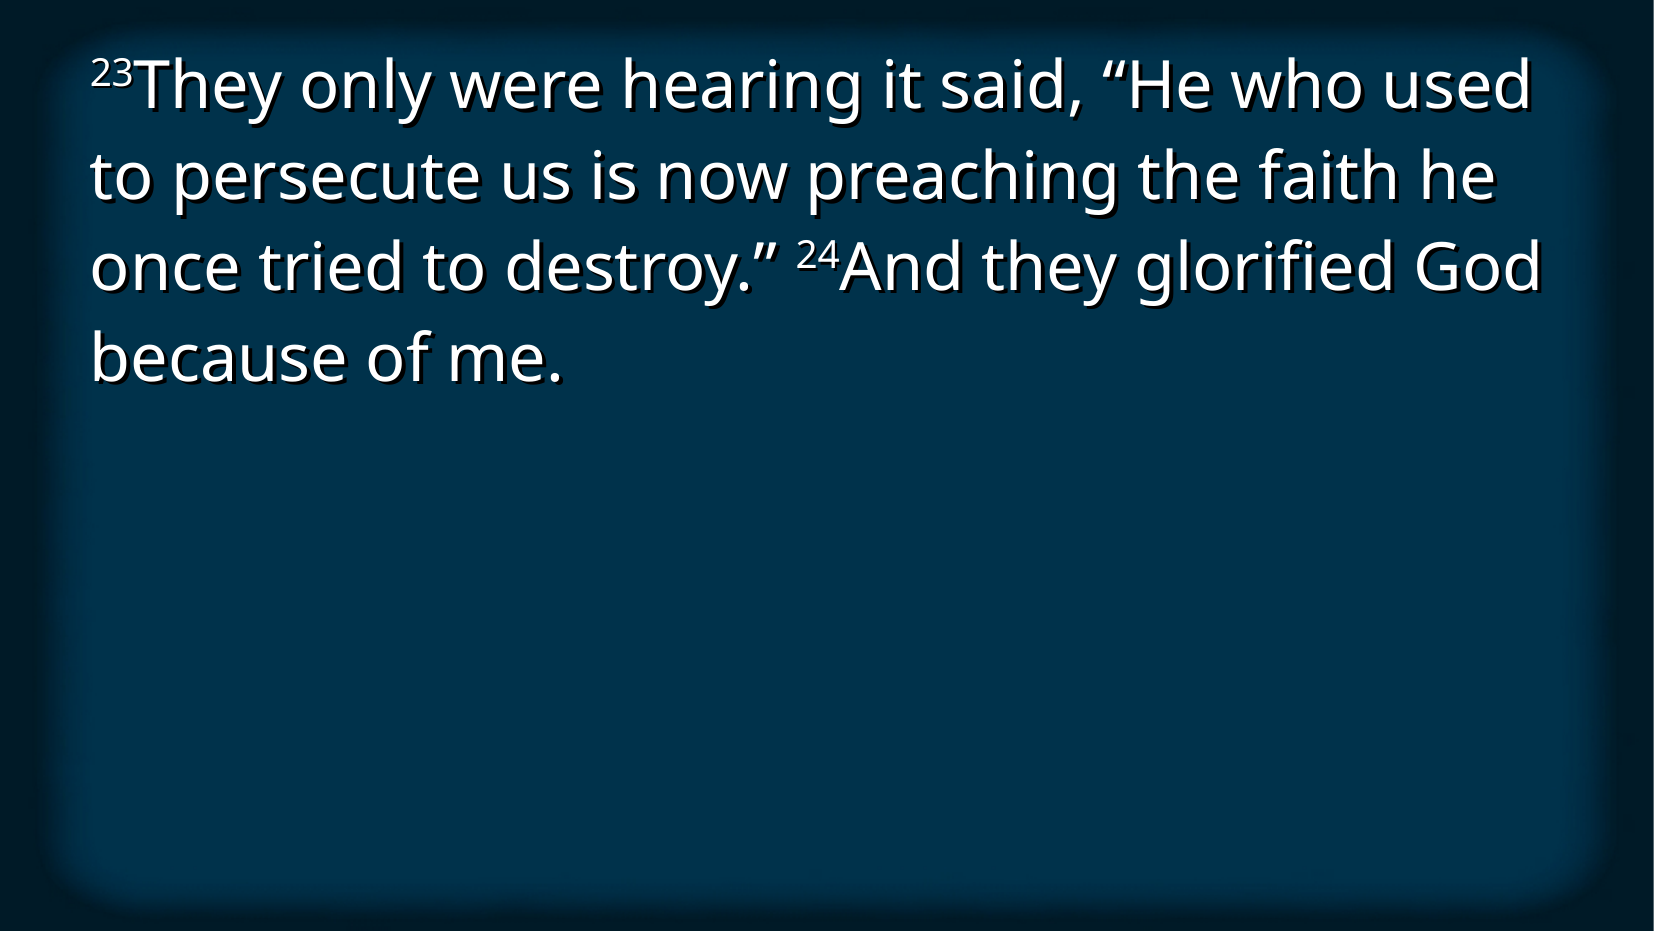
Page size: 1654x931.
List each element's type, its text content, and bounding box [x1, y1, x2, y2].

text_box 23They only were hearing it said, “He who used to persecute us is now preaching the faith he once tried to destroy.” 24And they glorified God because of me. [75, 30, 1576, 421]
picture [0, 0, 1654, 931]
